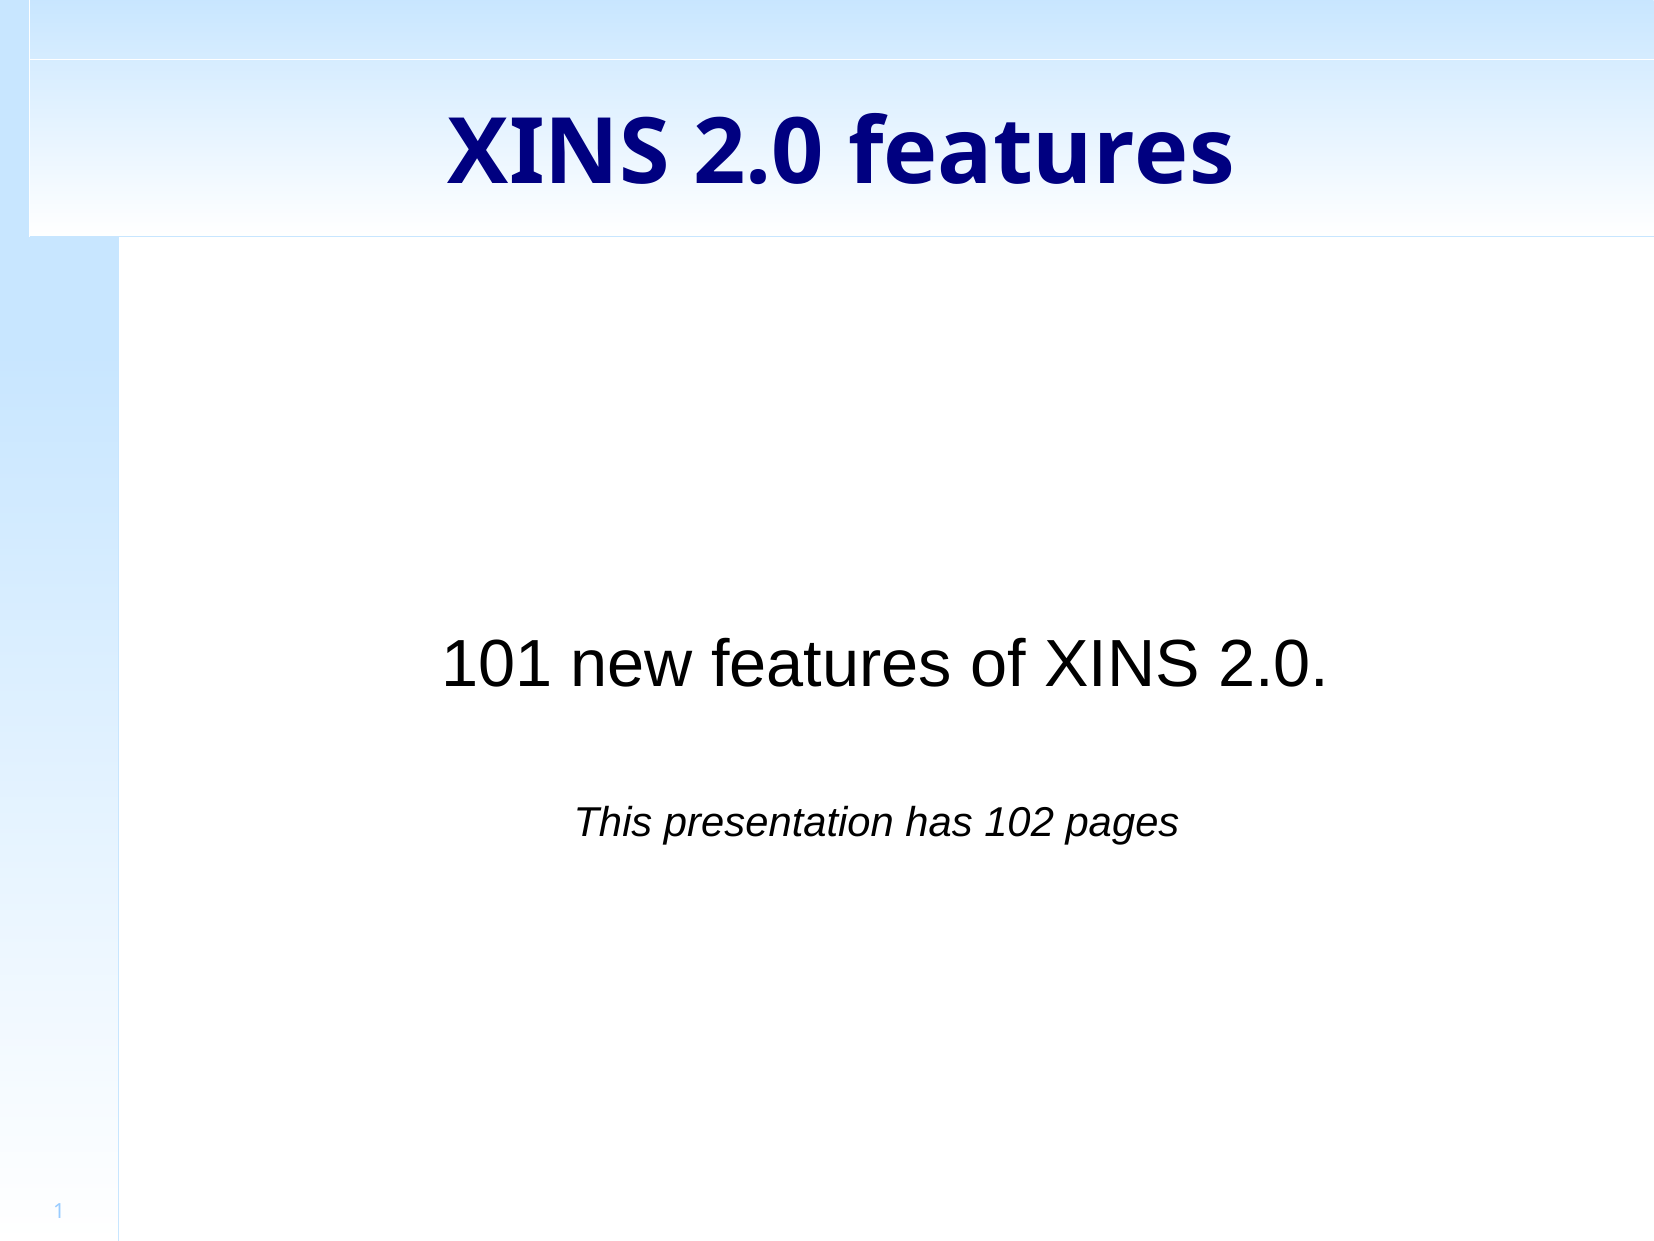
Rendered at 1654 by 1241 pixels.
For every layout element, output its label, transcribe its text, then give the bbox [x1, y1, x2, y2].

title XINS 2.0 features [29, 59, 1654, 237]
subtitle 101 new features of XINS 2.0. This presentation has 102 pages [147, 295, 1625, 1182]
